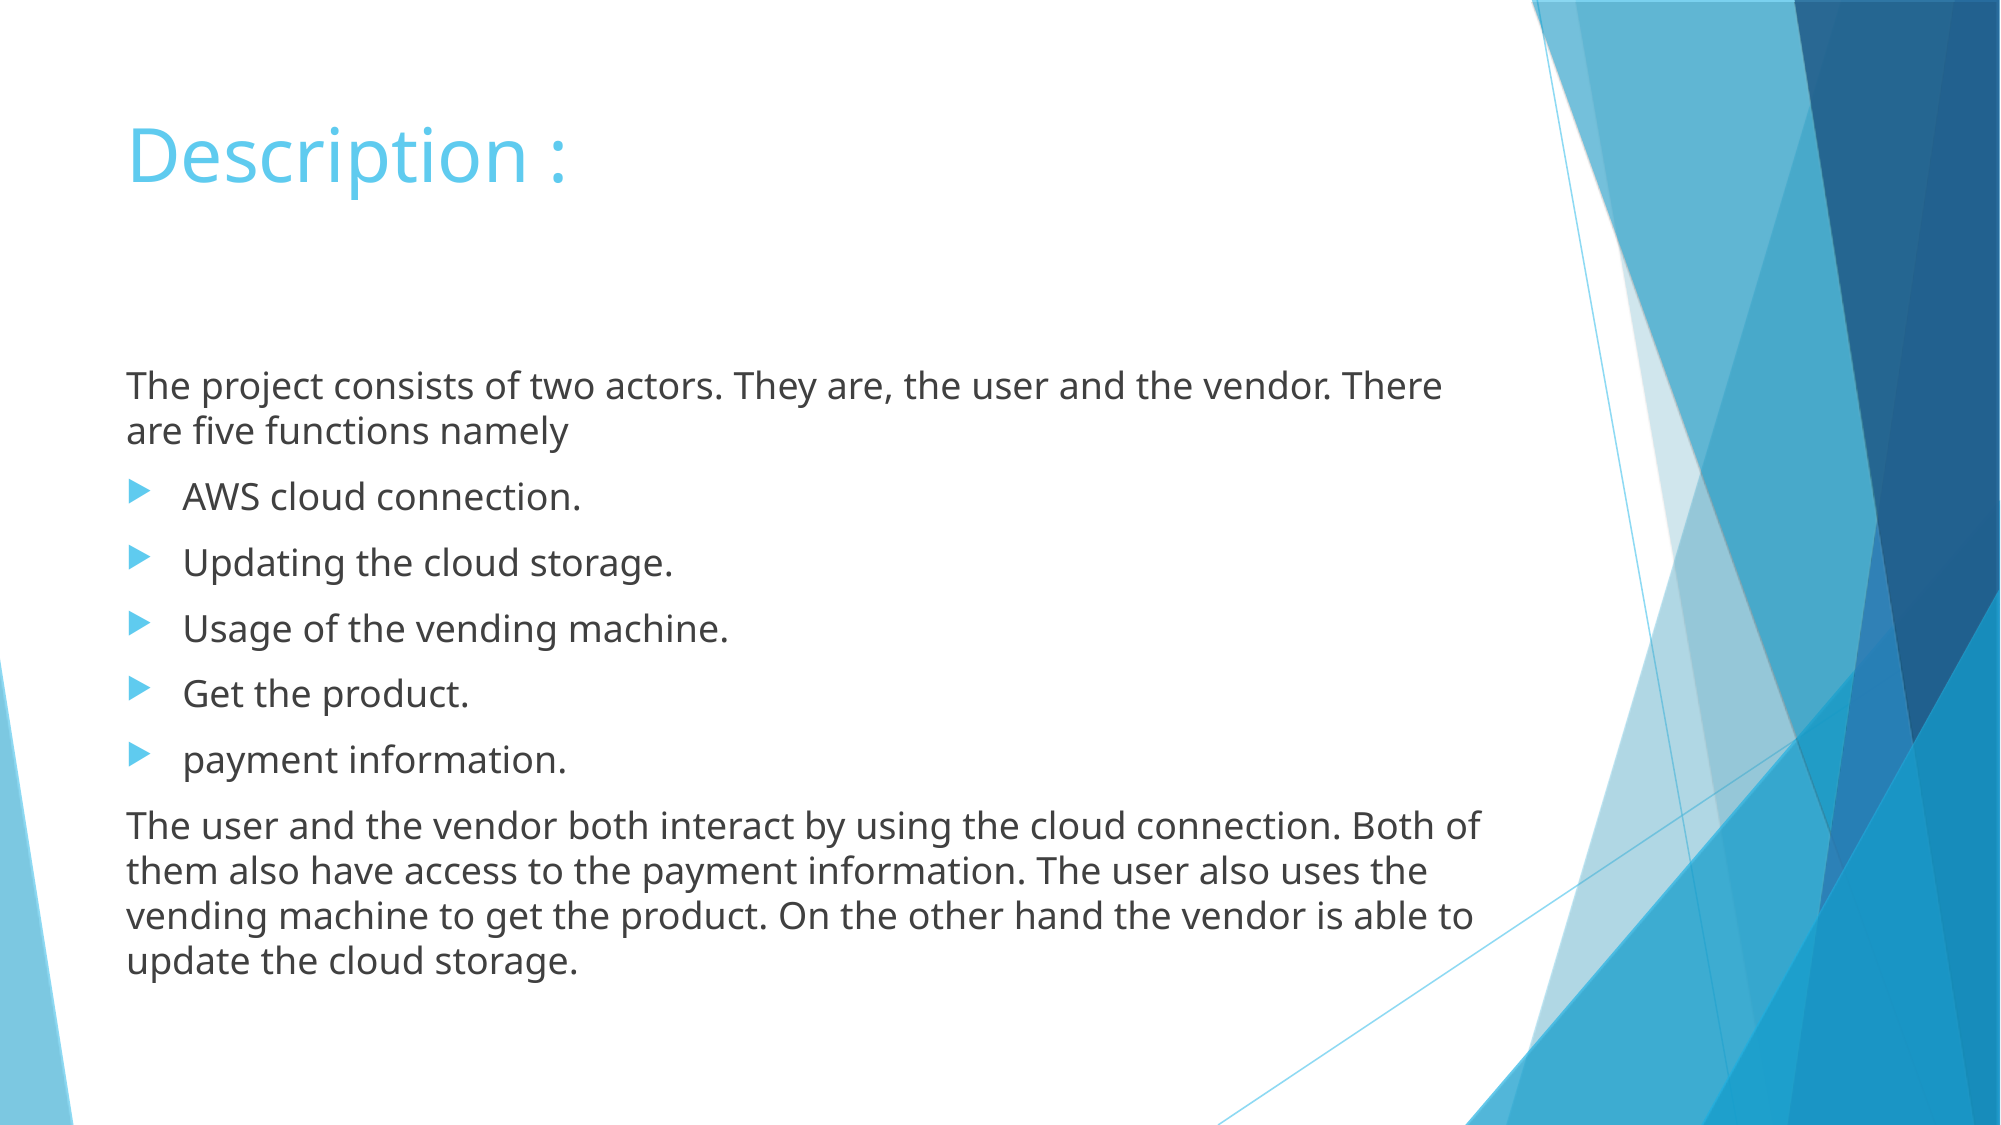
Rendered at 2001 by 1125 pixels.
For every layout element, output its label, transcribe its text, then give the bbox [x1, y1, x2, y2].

list The project consists of two actors. They are, the user and the vendor. There are ﬁve functions namely AWS cloud connection. Updating the cloud storage. Usage of the vending machine. Get the product. payment information. The user and the vendor both interact by using the cloud connection. Both of them also have access to the payment information. The user also uses the vending machine to get the product. On the other hand the vendor is able to update the cloud storage. [111, 354, 1522, 992]
title Description : [111, 99, 1522, 317]
